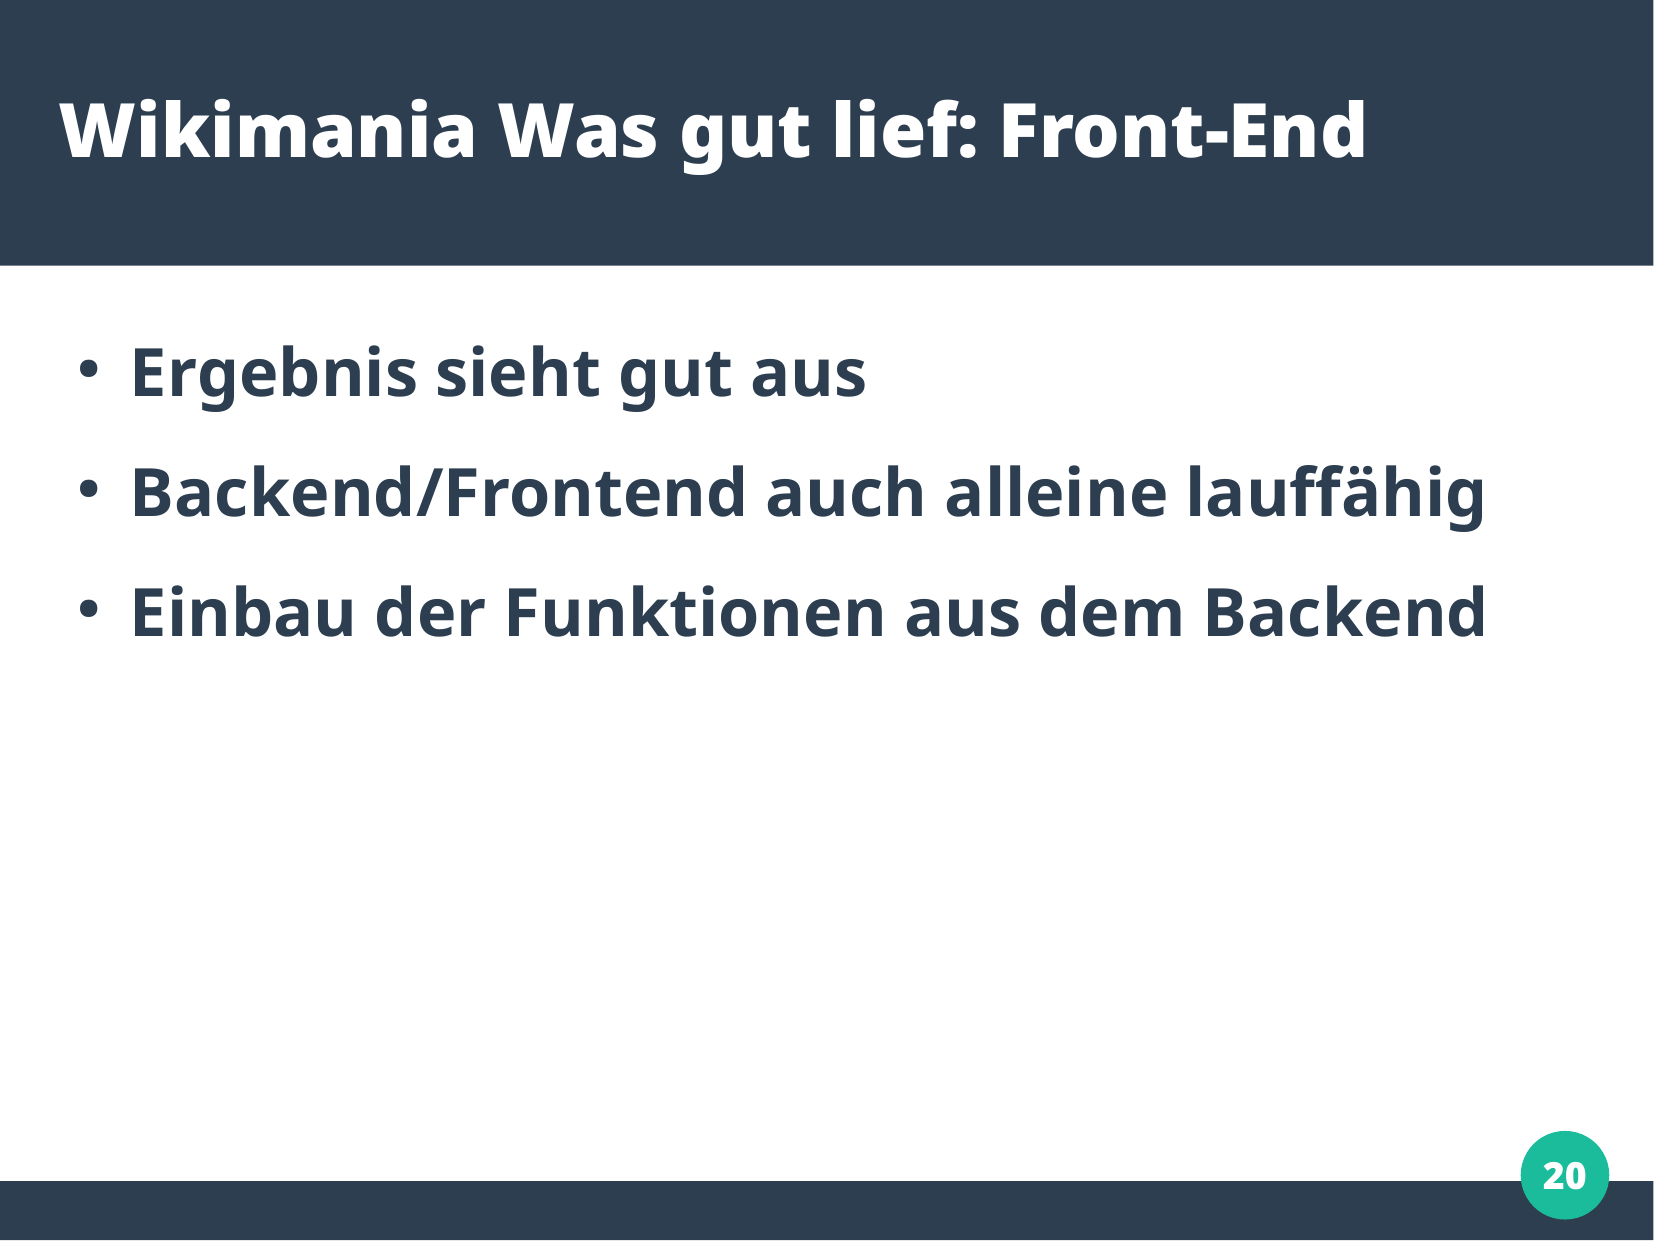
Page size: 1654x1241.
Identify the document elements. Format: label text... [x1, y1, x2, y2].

title Wikimania Was gut lief: Front-End [59, 49, 1595, 207]
list Ergebnis sieht gut aus Backend/Frontend auch alleine lauffähig Einbau der Funktionen aus dem Backend [59, 324, 1595, 1152]
